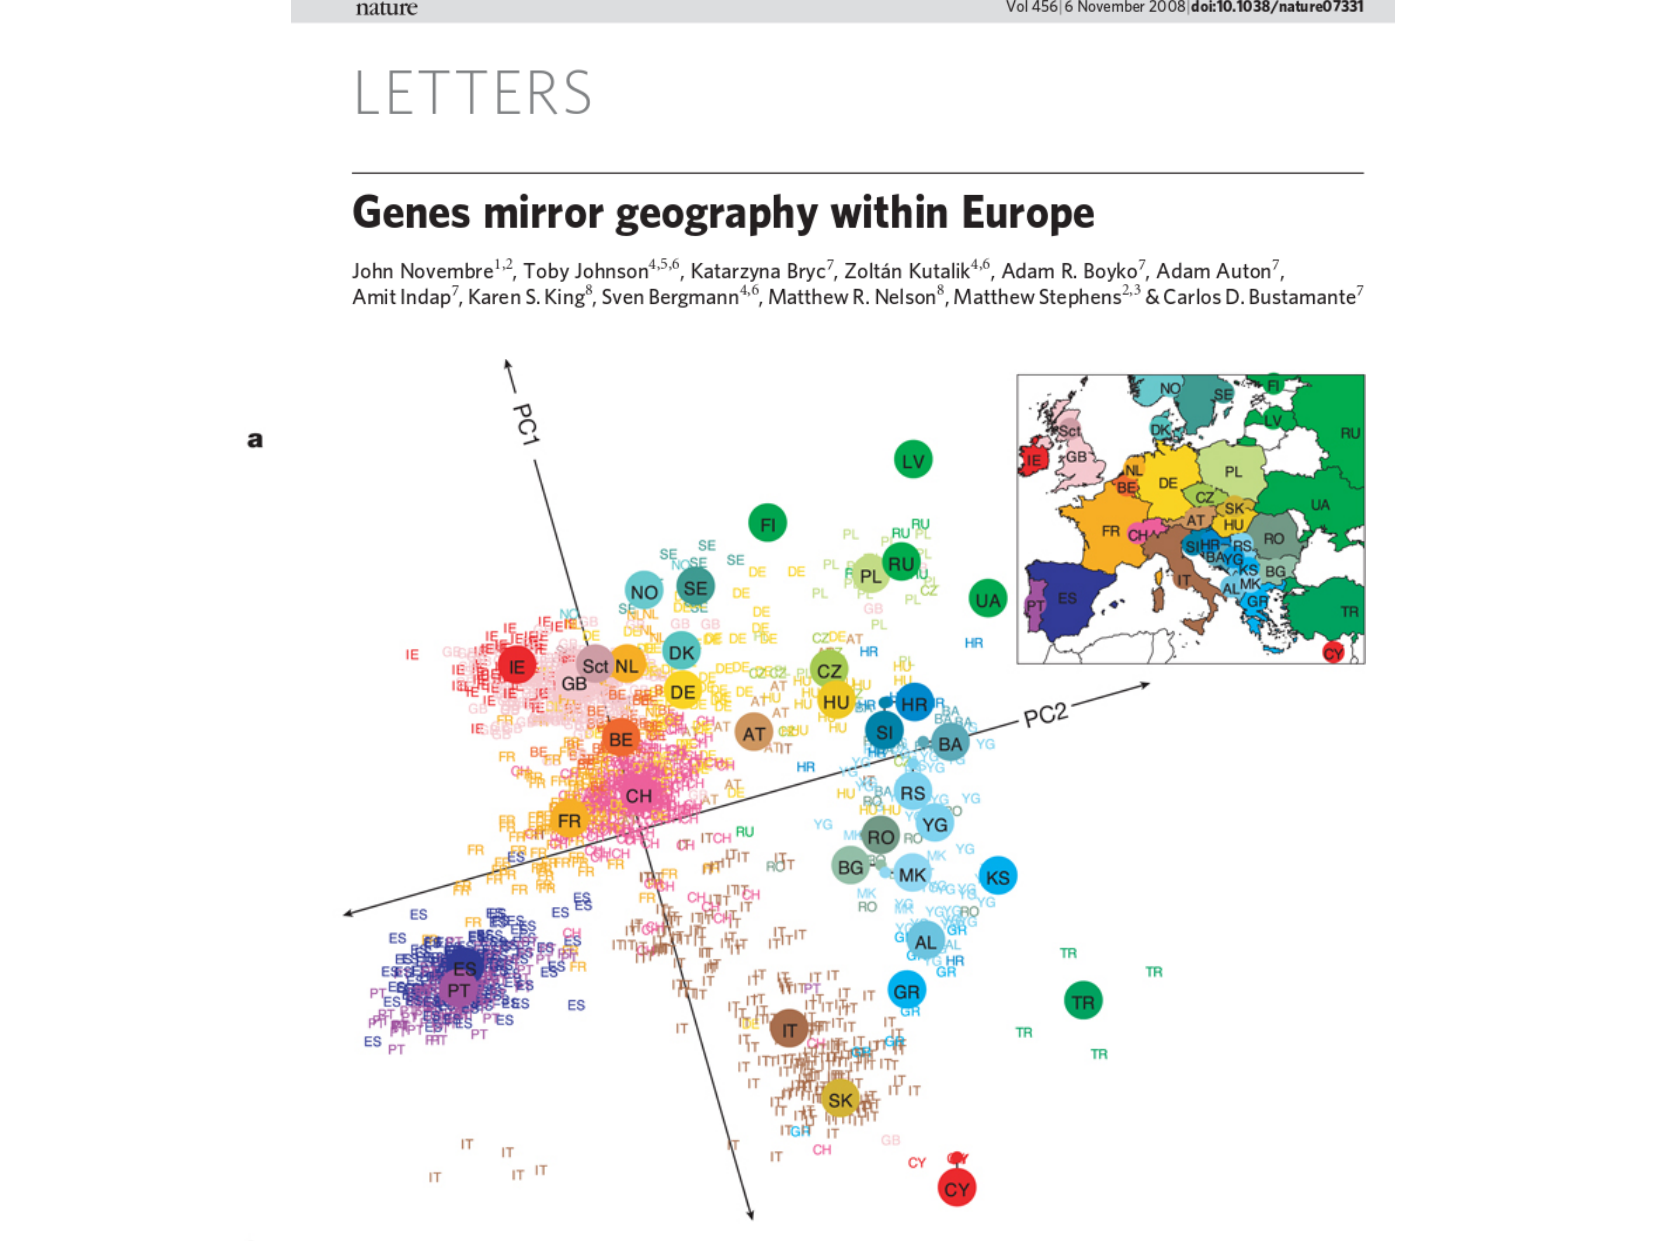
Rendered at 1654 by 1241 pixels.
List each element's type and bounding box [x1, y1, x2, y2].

picture [291, 0, 1396, 331]
picture [243, 359, 1366, 1241]
